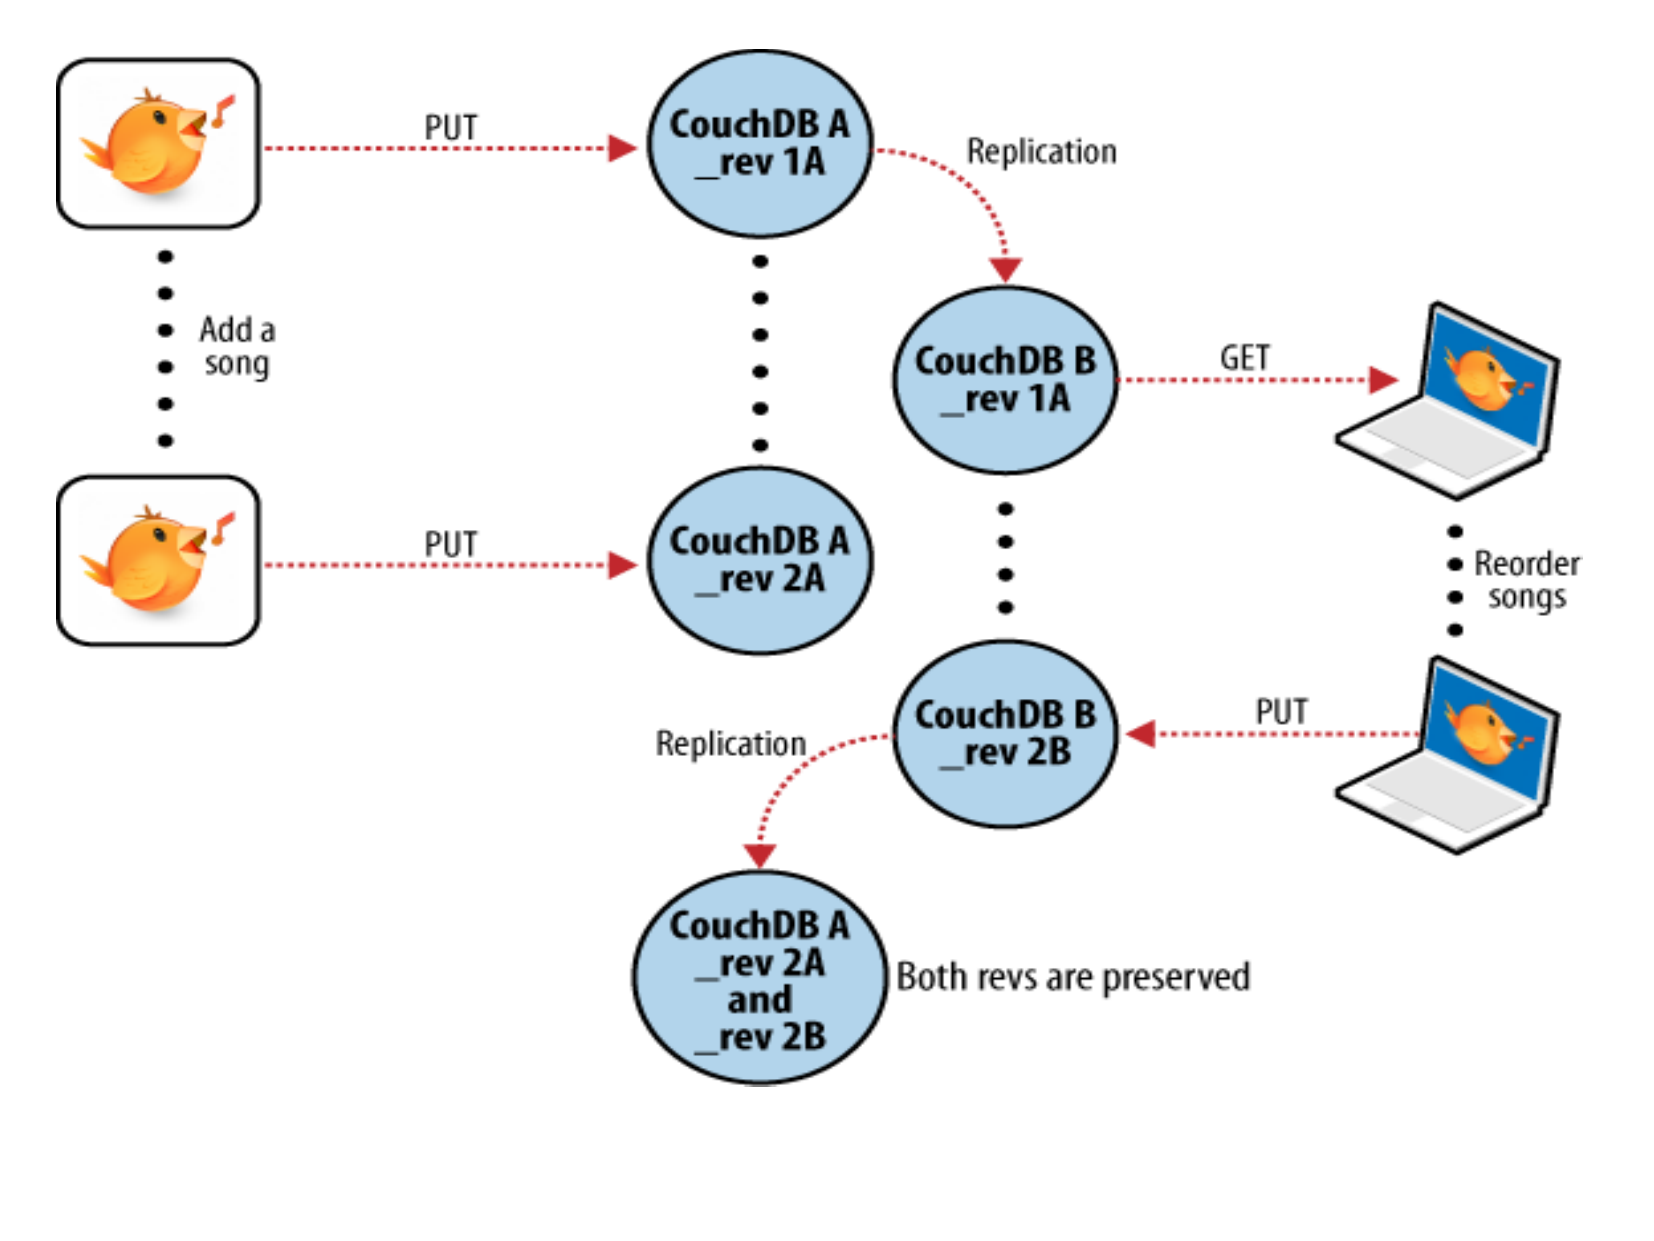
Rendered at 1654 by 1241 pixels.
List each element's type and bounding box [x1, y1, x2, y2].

picture [56, 49, 1583, 1087]
